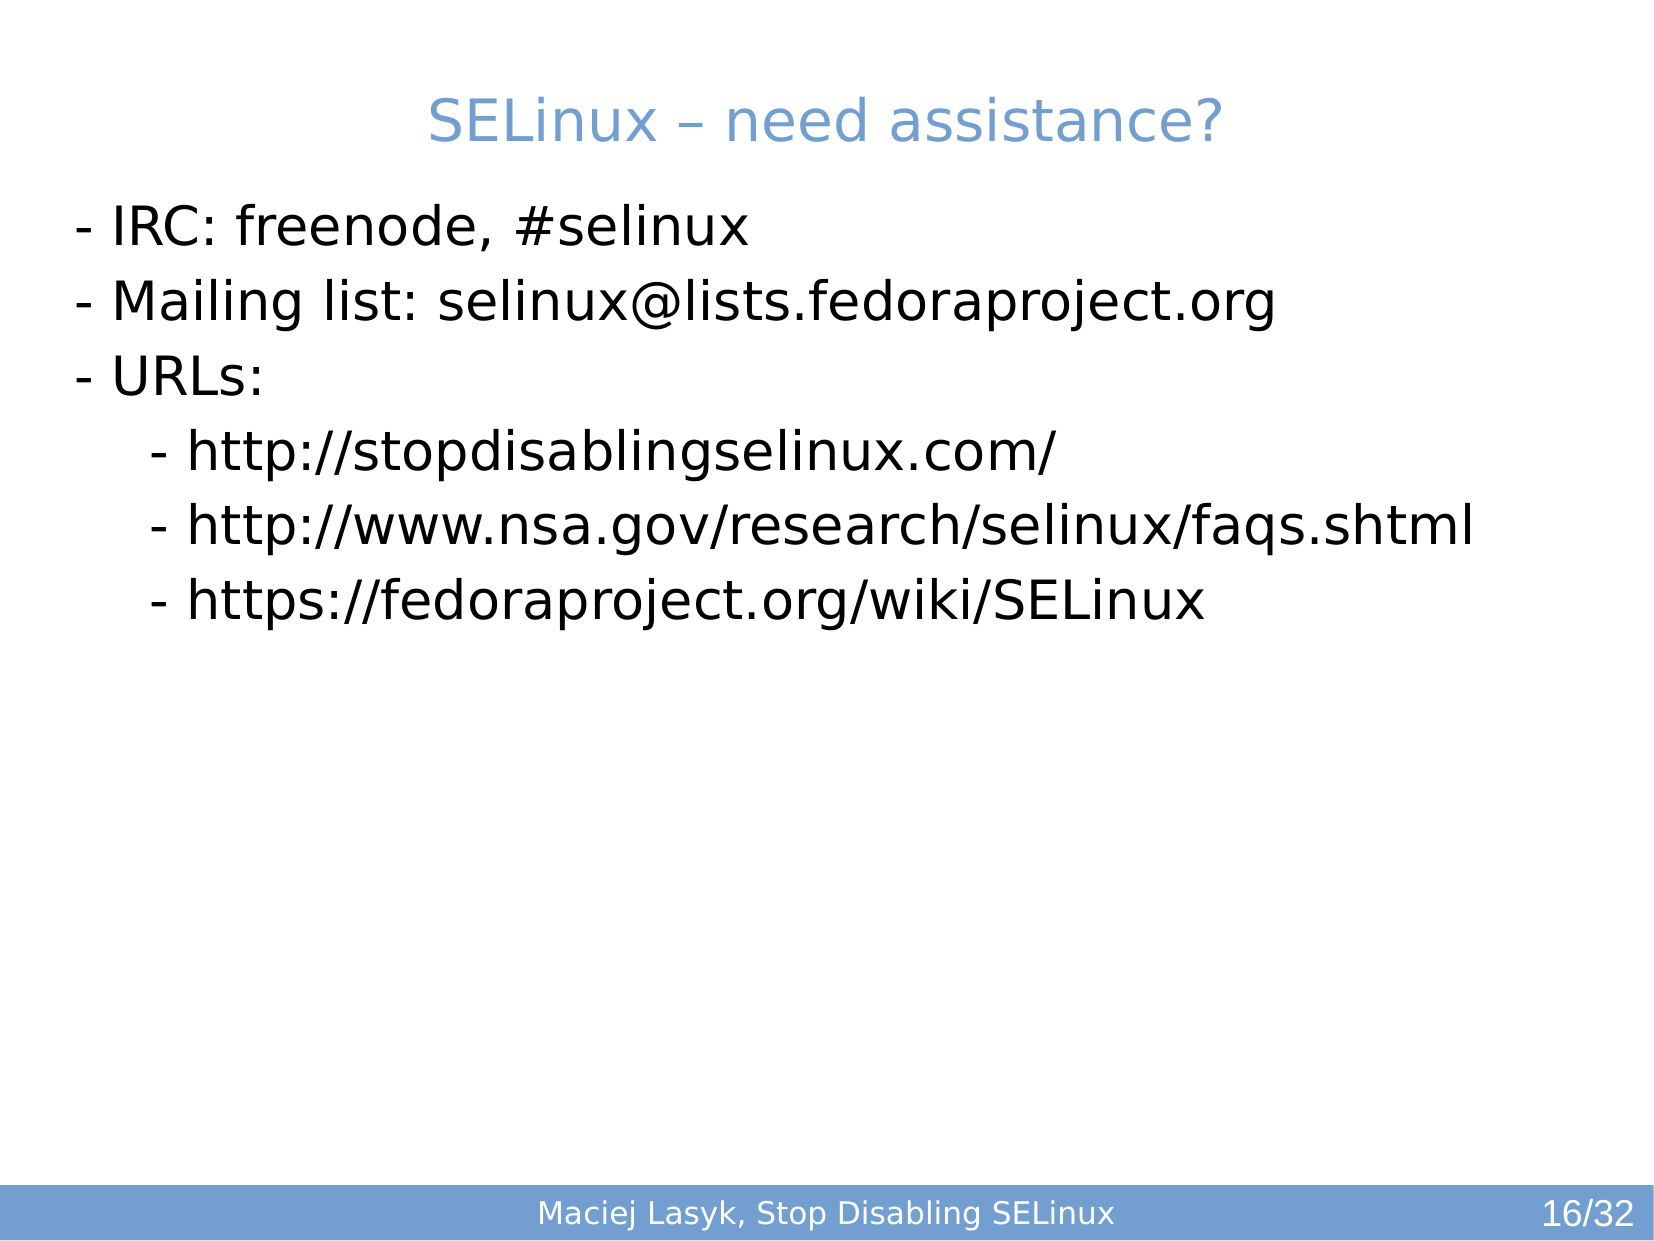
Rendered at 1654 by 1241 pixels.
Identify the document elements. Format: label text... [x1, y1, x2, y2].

text_box Maciej Lasyk, Stop Disabling SELinux [522, 1188, 1132, 1240]
text_box [0, 1185, 1516, 1241]
text_box 16/32 [1516, 1185, 1650, 1241]
text_box - IRC: freenode, #selinux - Mailing list: selinux@lists.fedoraproject.org - URLs: - http://stopdisablingselinux.com/ - http://www.nsa.gov/research/selinux/faqs.shtml - https://fedoraproject.org/wiki/SELinux [60, 187, 1492, 640]
text_box [1650, 1185, 1654, 1241]
text_box SELinux – need assistance? [412, 79, 1241, 163]
